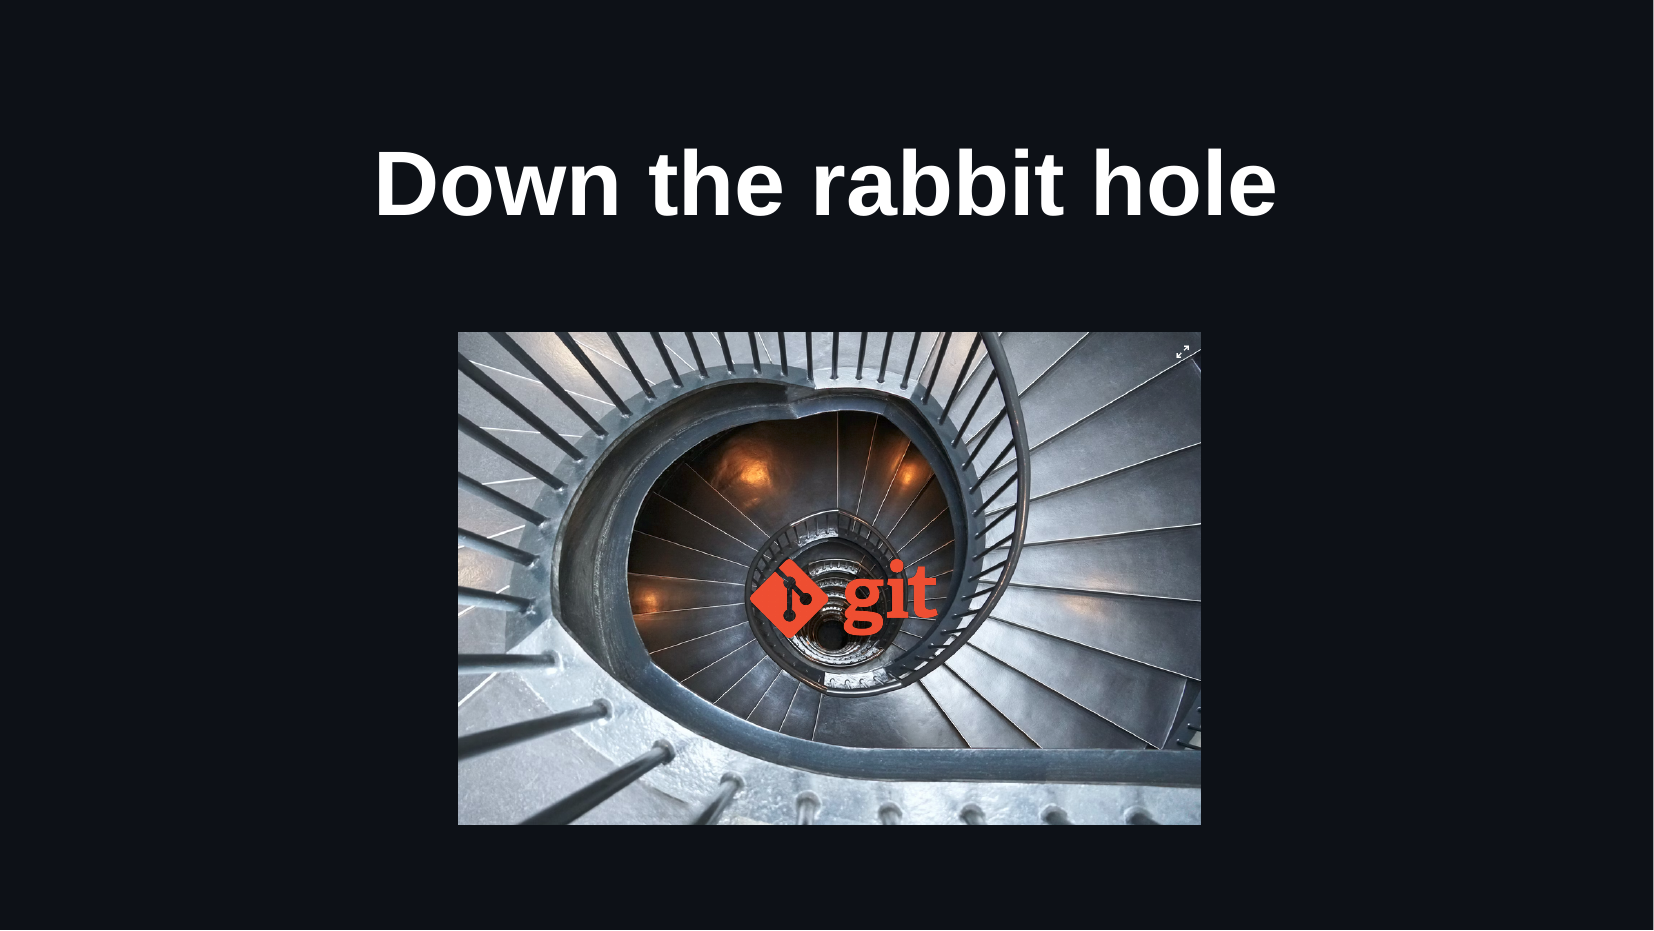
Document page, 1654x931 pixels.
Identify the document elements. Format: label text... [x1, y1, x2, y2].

picture [458, 332, 1201, 826]
subtitle Down the rabbit hole [82, 132, 1571, 720]
